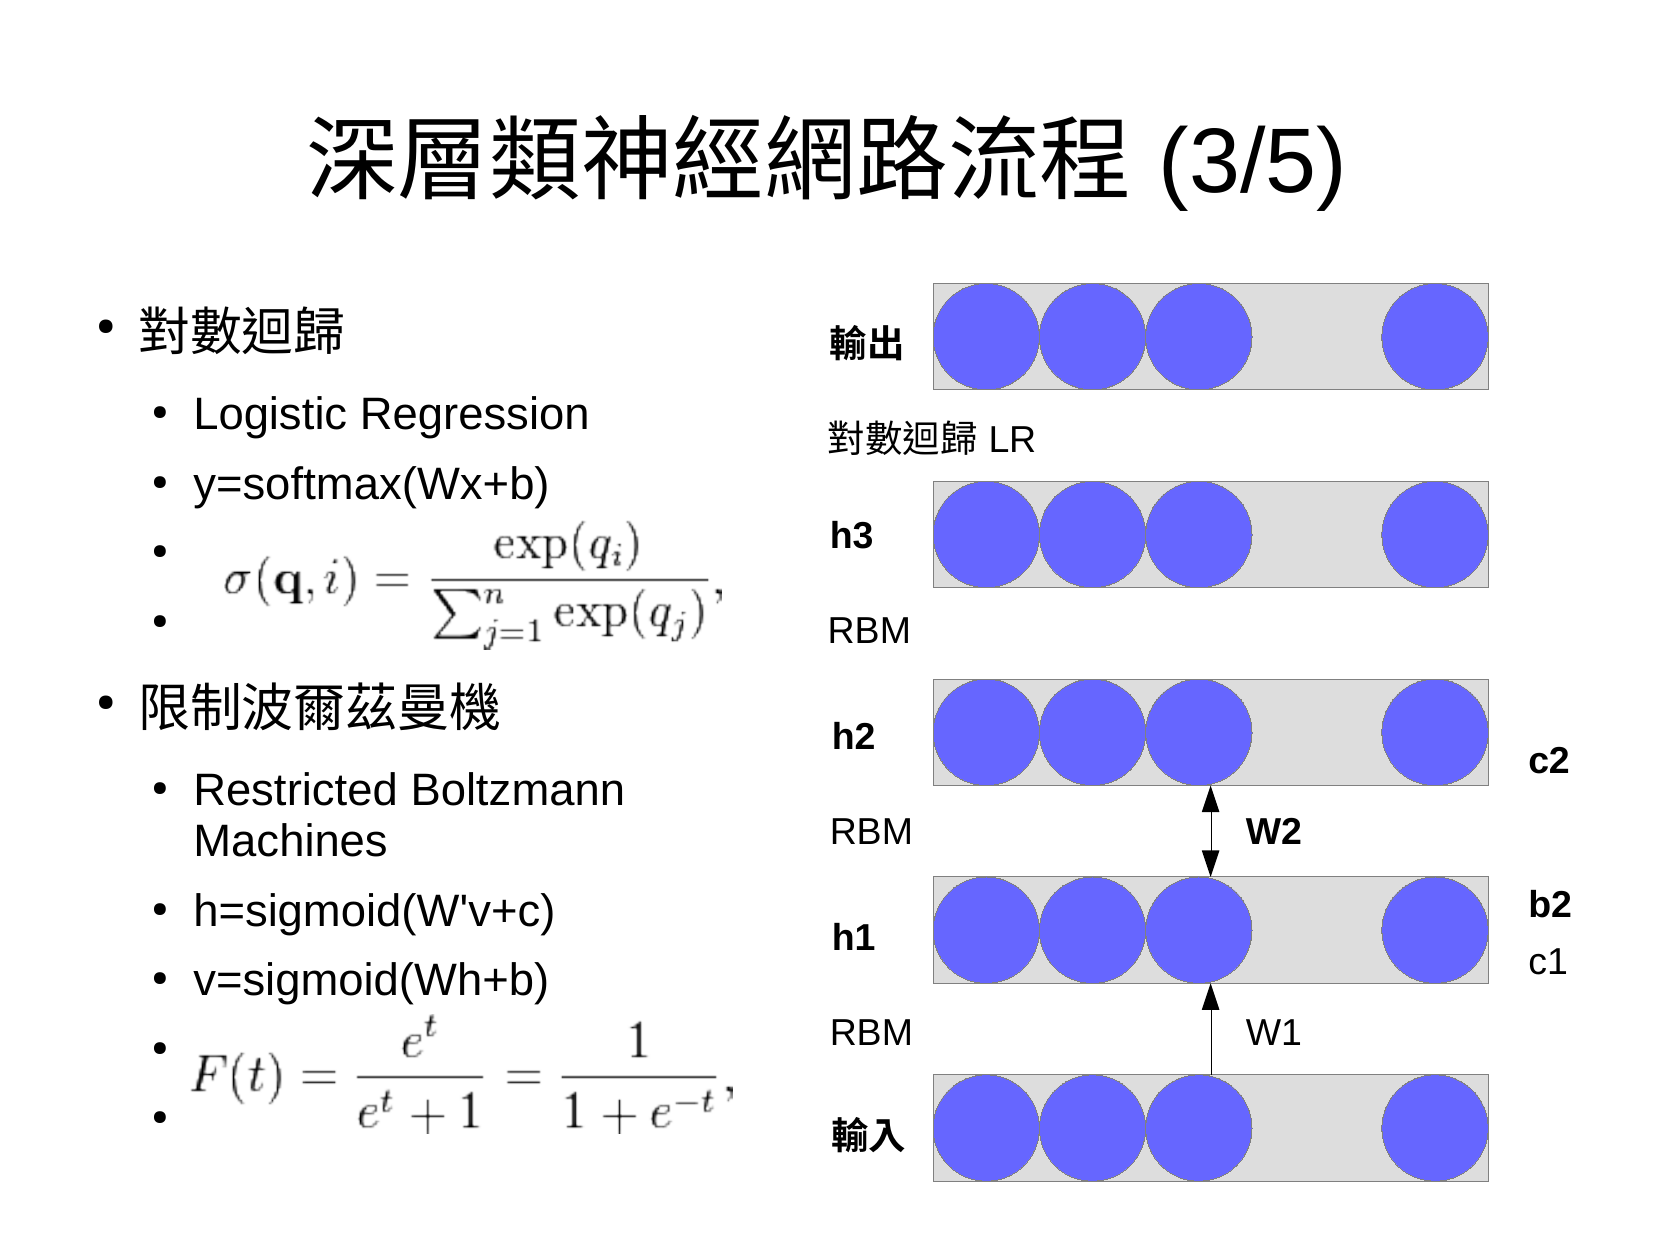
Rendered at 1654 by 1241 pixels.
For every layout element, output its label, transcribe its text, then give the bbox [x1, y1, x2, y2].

text_box [933, 876, 1489, 984]
text_box W2 [1231, 803, 1317, 860]
text_box RBM [814, 1003, 928, 1061]
text_box c1 [1513, 933, 1583, 990]
text_box [933, 283, 1489, 390]
text_box b2 [1513, 876, 1587, 934]
text_box h2 [827, 708, 891, 766]
text_box h1 [827, 909, 891, 967]
text_box 輸入 [816, 1098, 922, 1170]
title 深層類神經網路流程(3/5) [82, 49, 1571, 257]
text_box [933, 1074, 1489, 1182]
list 對數迴歸 Logistic Regression y=softmax(Wx+b) 限制波爾茲曼機 Restricted Boltzmann Machines h=sigmoid(W'v+c) v=sigmoid(Wh+b) [82, 290, 827, 1010]
picture [189, 1014, 733, 1134]
text_box [933, 481, 1489, 588]
text_box c2 [1513, 732, 1585, 790]
text_box [933, 679, 1489, 786]
text_box 對數迴歸LR [827, 401, 1075, 460]
text_box RBM [827, 602, 926, 660]
picture [224, 519, 722, 650]
text_box h3 [827, 507, 889, 565]
text_box 輸出 [827, 306, 920, 378]
text_box W1 [1231, 1003, 1317, 1061]
text_box RBM [827, 803, 928, 860]
